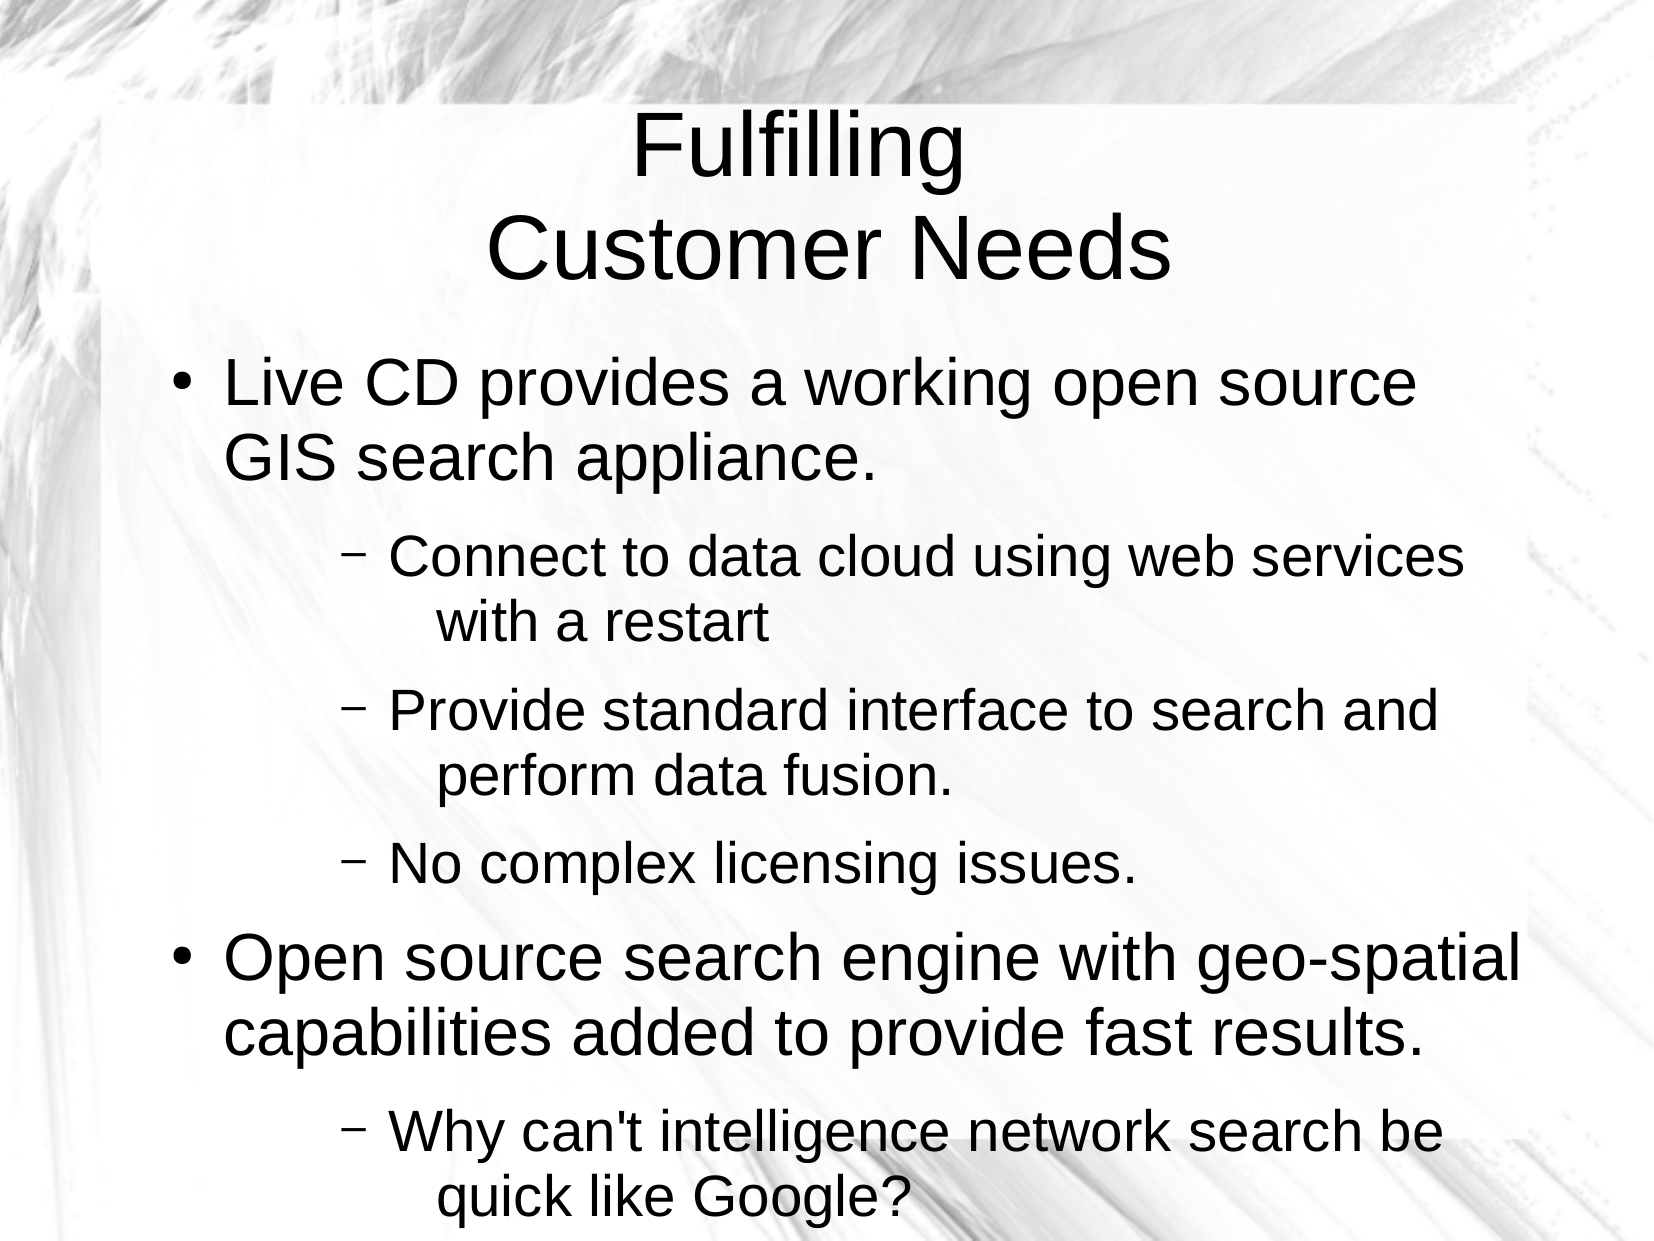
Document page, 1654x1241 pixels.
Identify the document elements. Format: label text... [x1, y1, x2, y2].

list Live CD provides a working open source GIS search appliance. Connect to data cloud using web services with a restart Provide standard interface to search and perform data fusion. No complex licensing issues. Open source search engine with geo-spatial capabilities added to provide fast results. Why can't intelligence network search be quick like Google? [152, 344, 1534, 1228]
title Fulfilling Customer Needs [118, 93, 1506, 299]
picture [0, 0, 1654, 1241]
